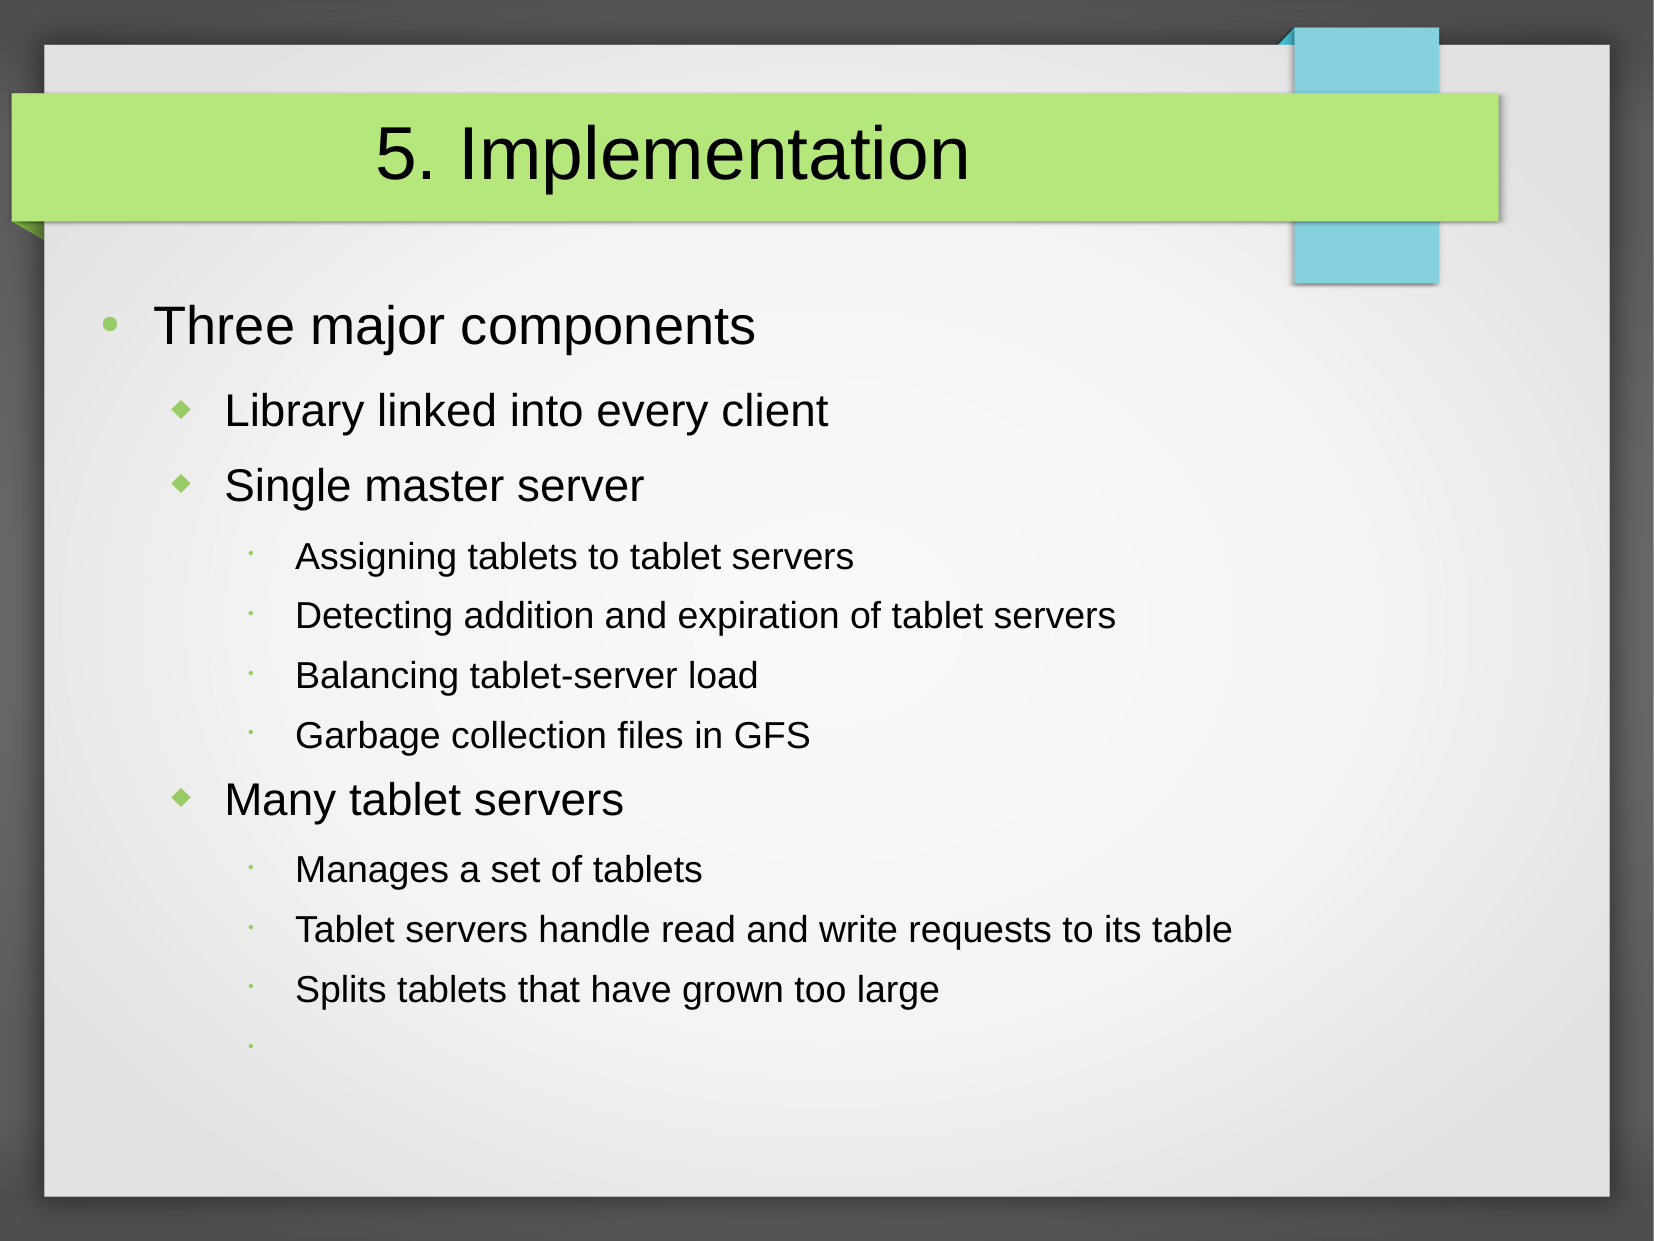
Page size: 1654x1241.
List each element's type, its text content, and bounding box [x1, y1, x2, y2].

picture [0, 0, 1654, 1241]
title 5. Implementation [82, 94, 1264, 213]
list Three major components Library linked into every client Single master server Assigning tablets to tablet servers Detecting addition and expiration of tablet servers Balancing tablet-server load Garbage collection files in GFS Many tablet servers Manages a set of tablets Tablet servers handle read and write requests to its table Splits tablets that have grown too large [82, 295, 1571, 1099]
